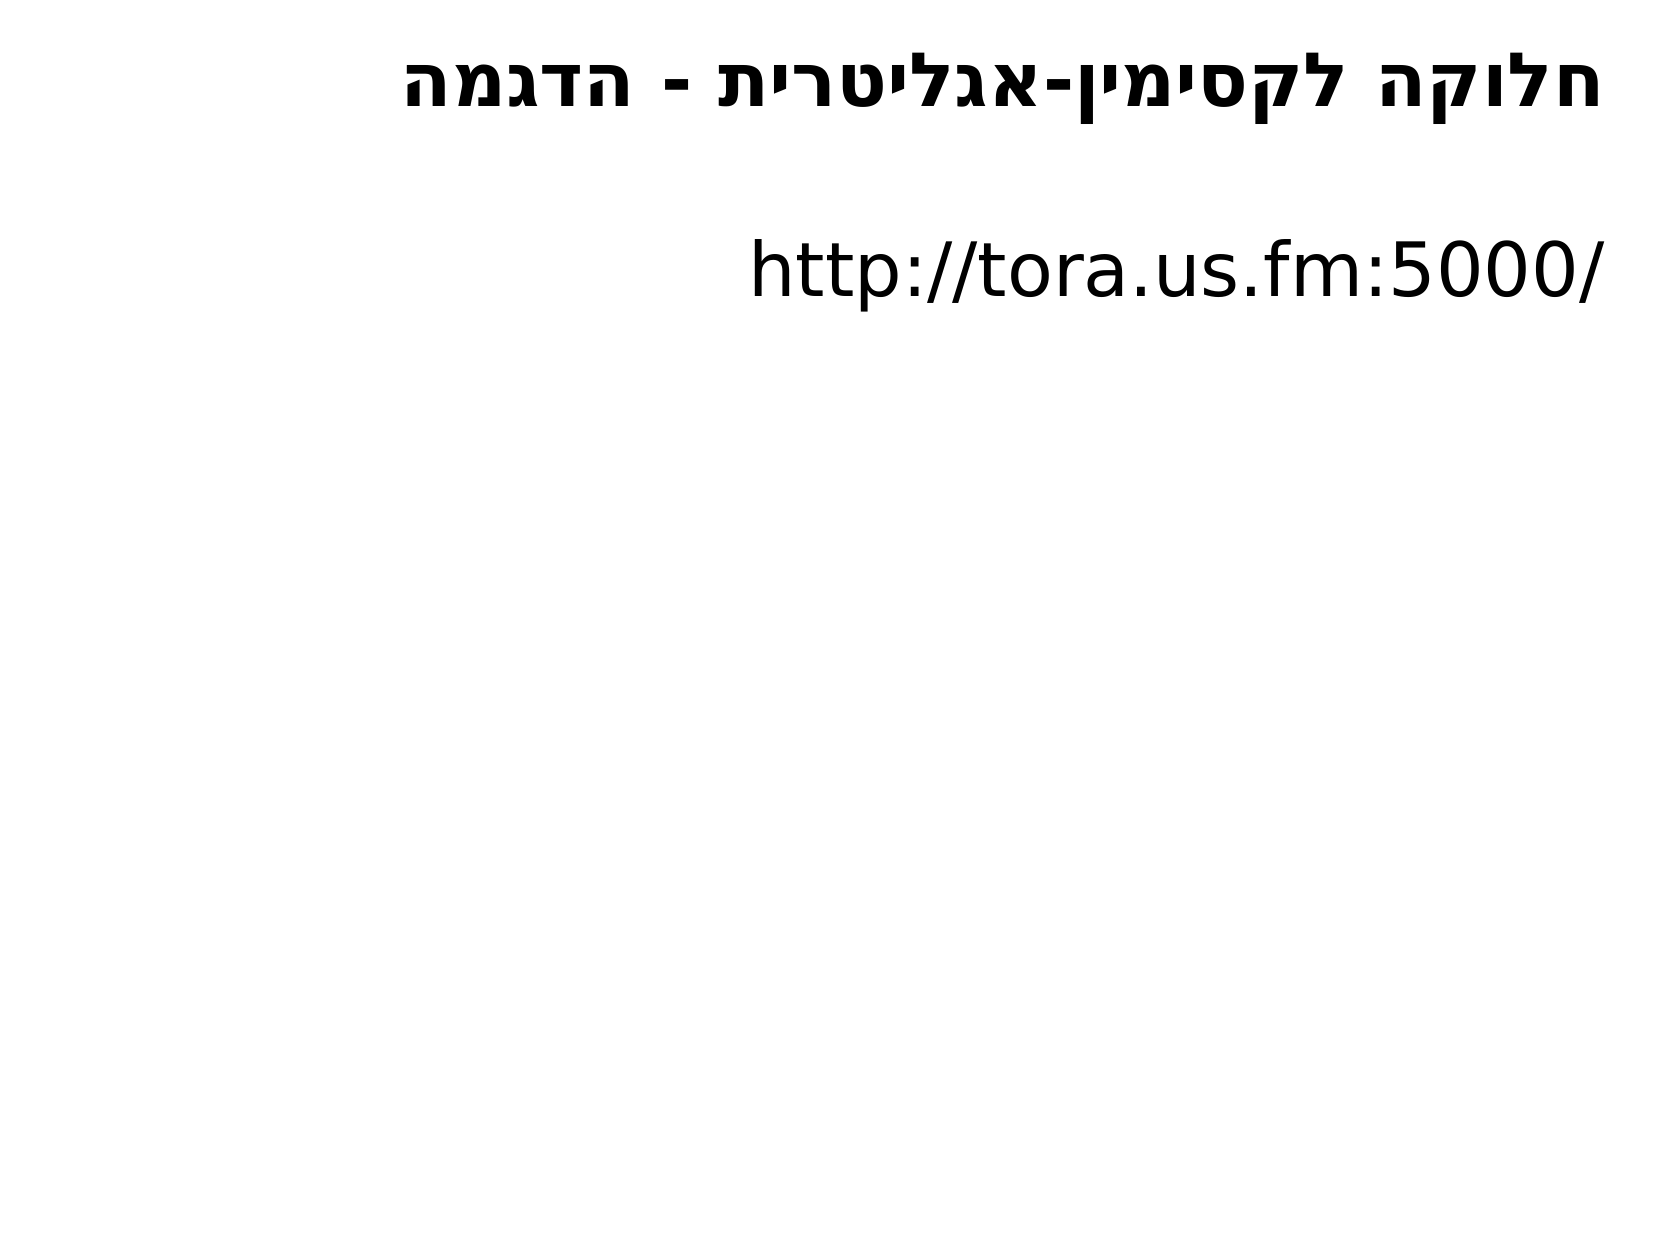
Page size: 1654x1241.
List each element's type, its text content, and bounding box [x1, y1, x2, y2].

text_box חלוקה לקסימין-אגליטרית - הדגמה http://tora.us.fm:5000/ [30, 30, 1621, 1204]
